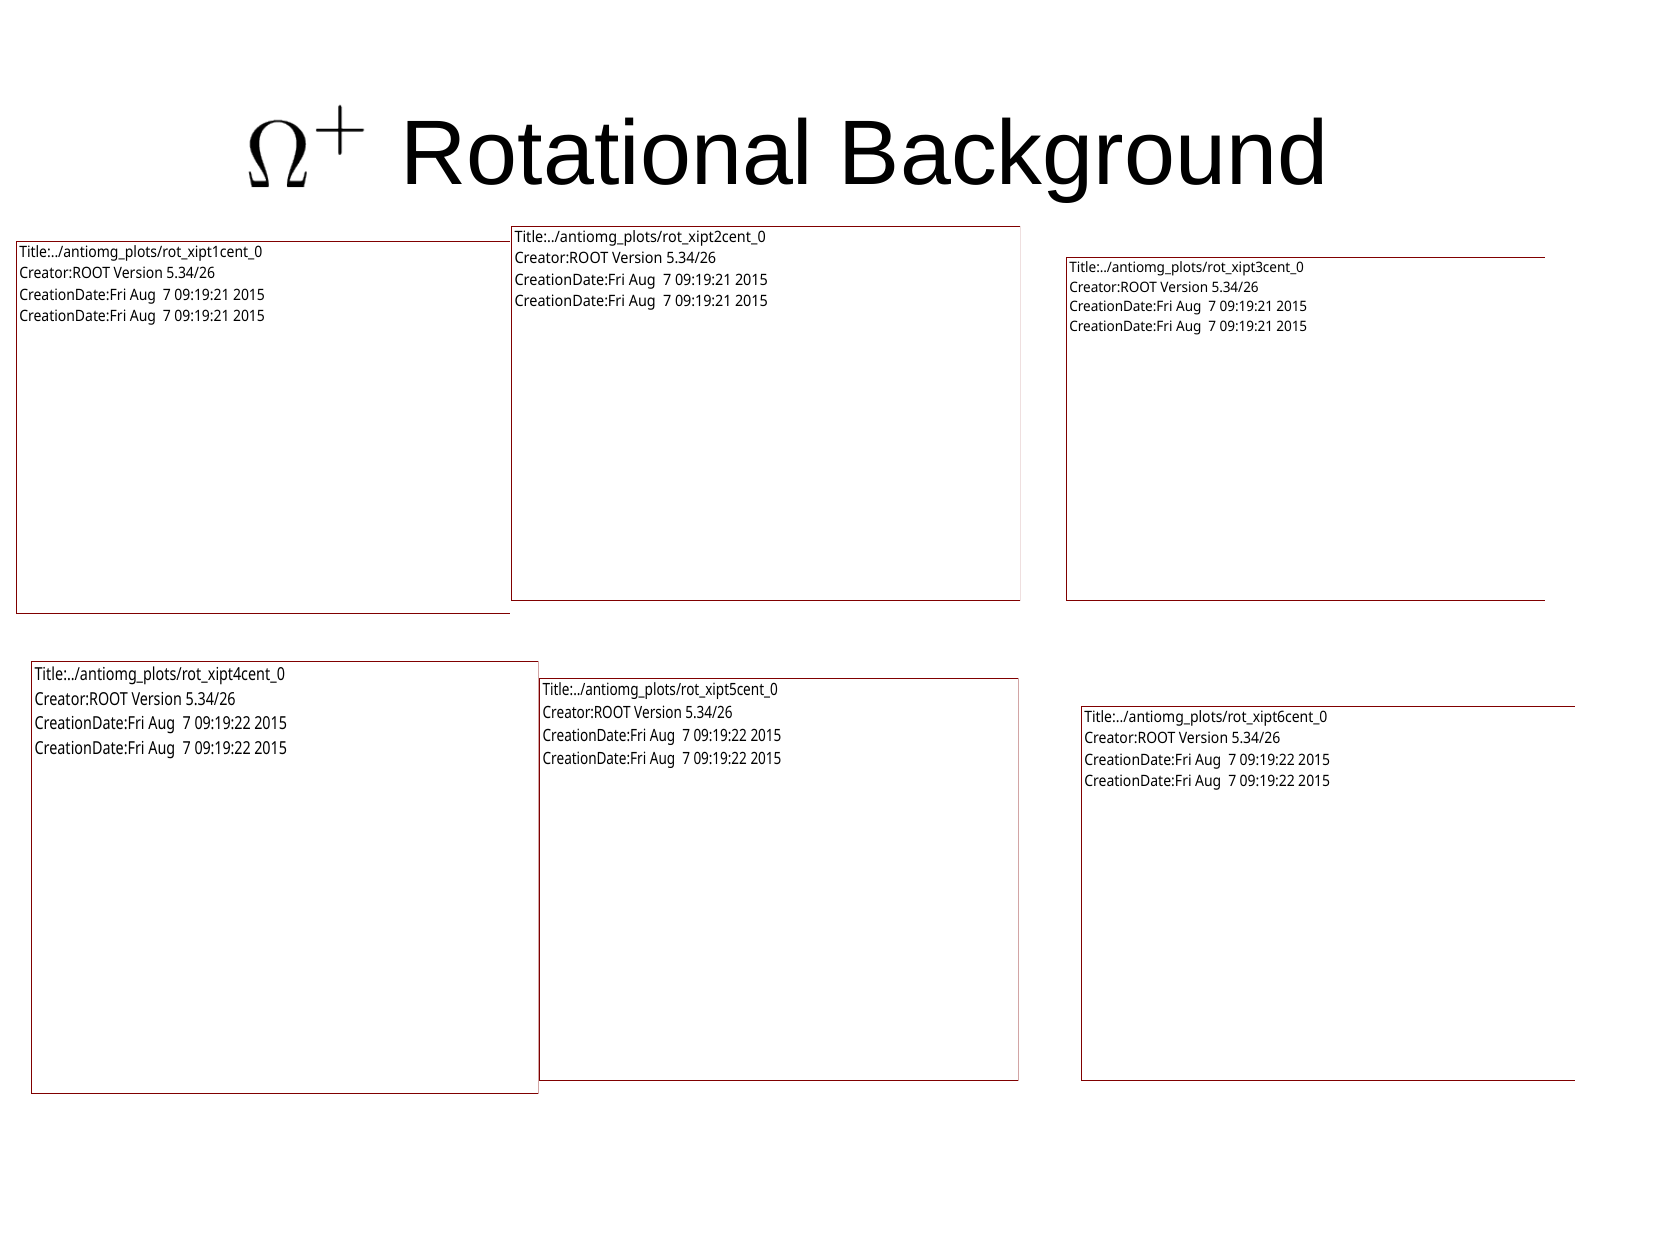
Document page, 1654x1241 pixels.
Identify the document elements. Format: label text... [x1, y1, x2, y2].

title Rotational Background [82, 49, 1571, 257]
picture [1080, 705, 1576, 1081]
picture [15, 225, 1021, 614]
picture [238, 94, 377, 200]
picture [1065, 256, 1546, 601]
picture [30, 660, 1019, 1094]
